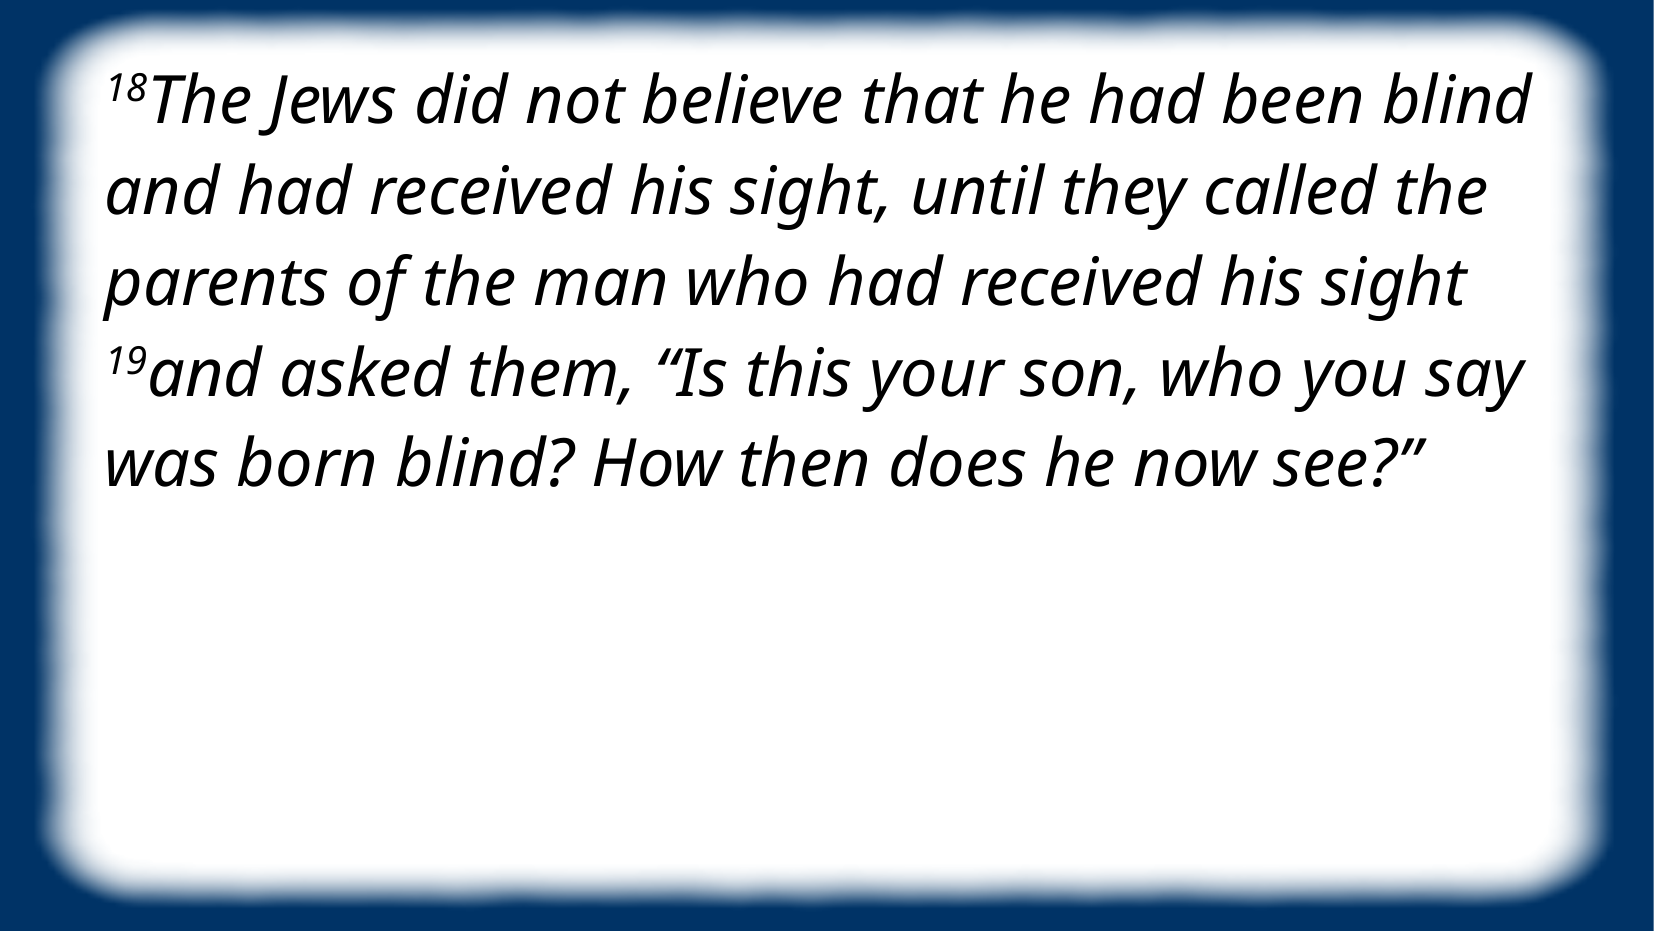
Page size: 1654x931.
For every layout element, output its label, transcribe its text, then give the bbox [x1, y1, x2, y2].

text_box 18The Jews did not believe that he had been blind and had received his sight, until they called the parents of the man who had received his sight 19and asked them, “Is this your son, who you say was born blind? How then does he now see?” [90, 45, 1561, 593]
picture [0, 0, 1654, 931]
